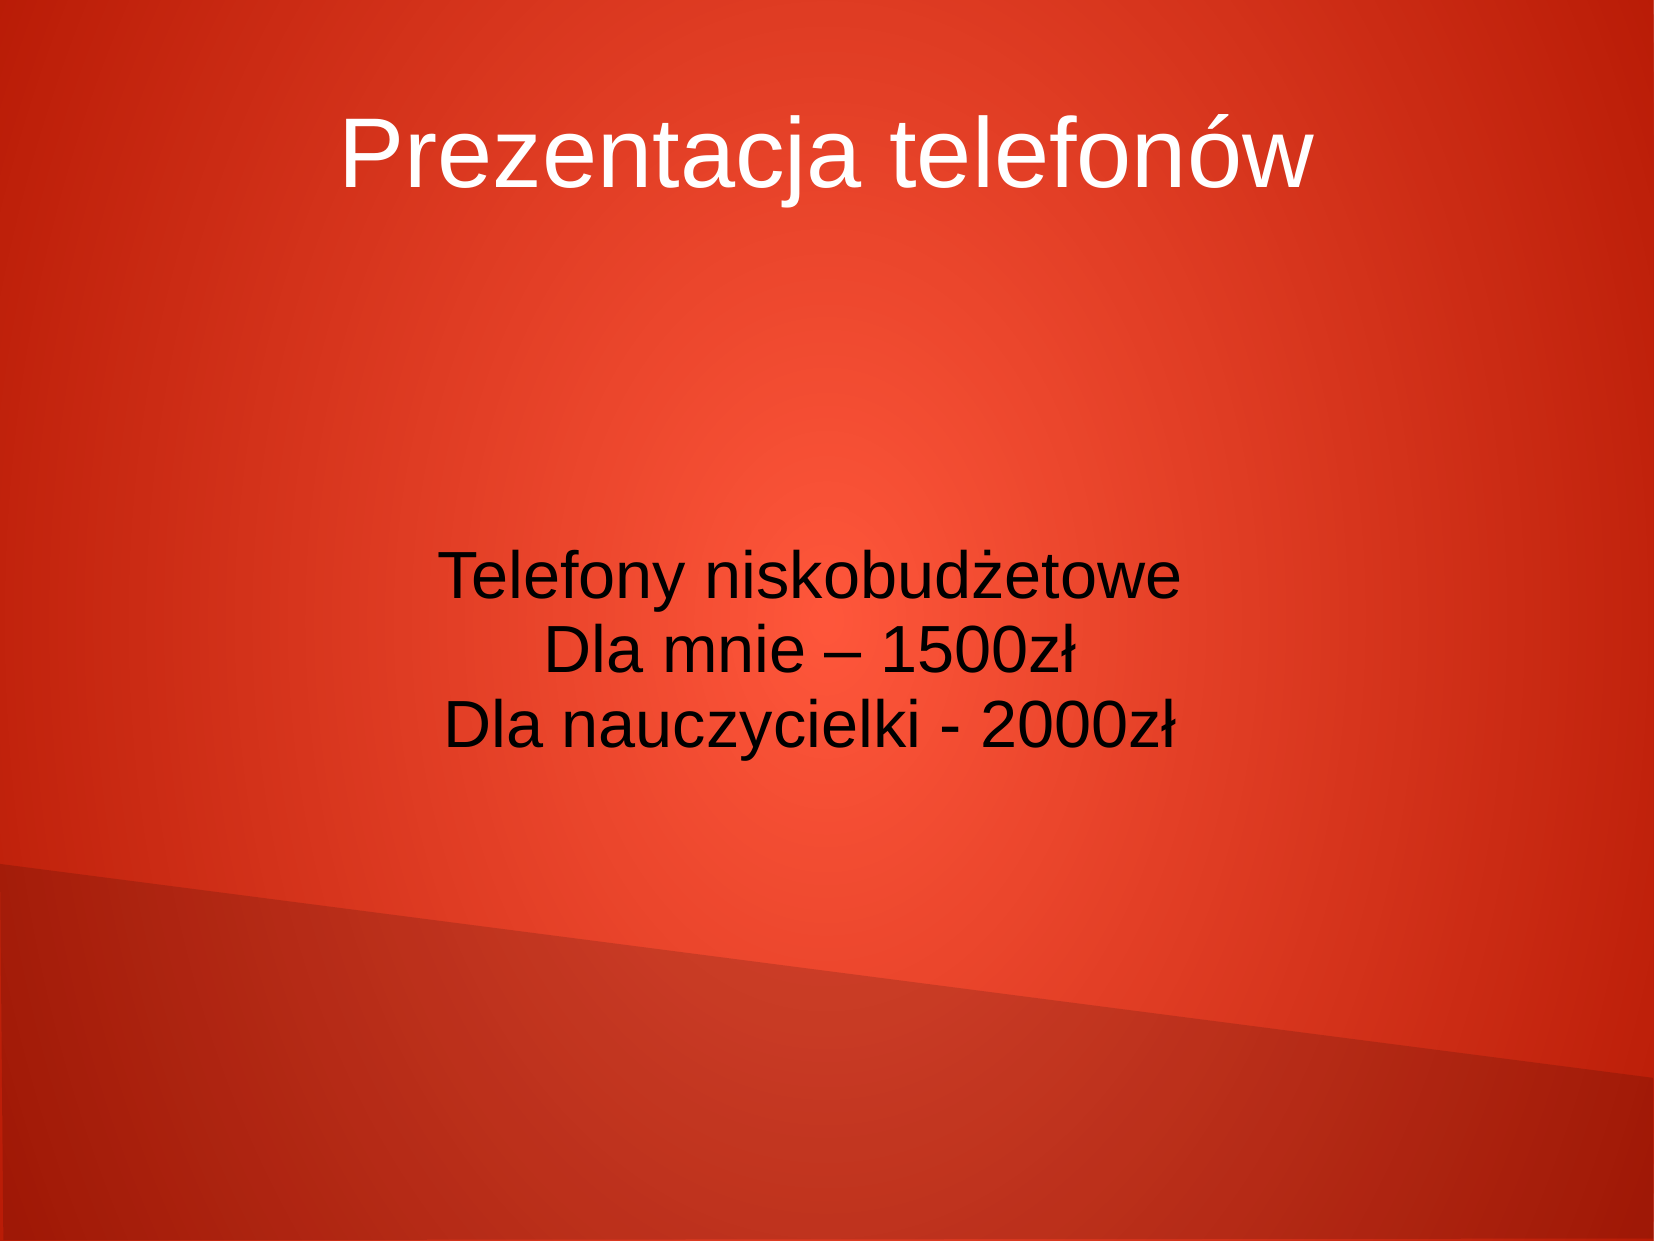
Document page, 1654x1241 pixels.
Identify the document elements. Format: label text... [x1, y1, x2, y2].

title Prezentacja telefonów [82, 49, 1571, 257]
subtitle Telefony niskobudżetowe Dla mnie – 1500zł Dla nauczycielki - 2000zł [82, 290, 1538, 1010]
